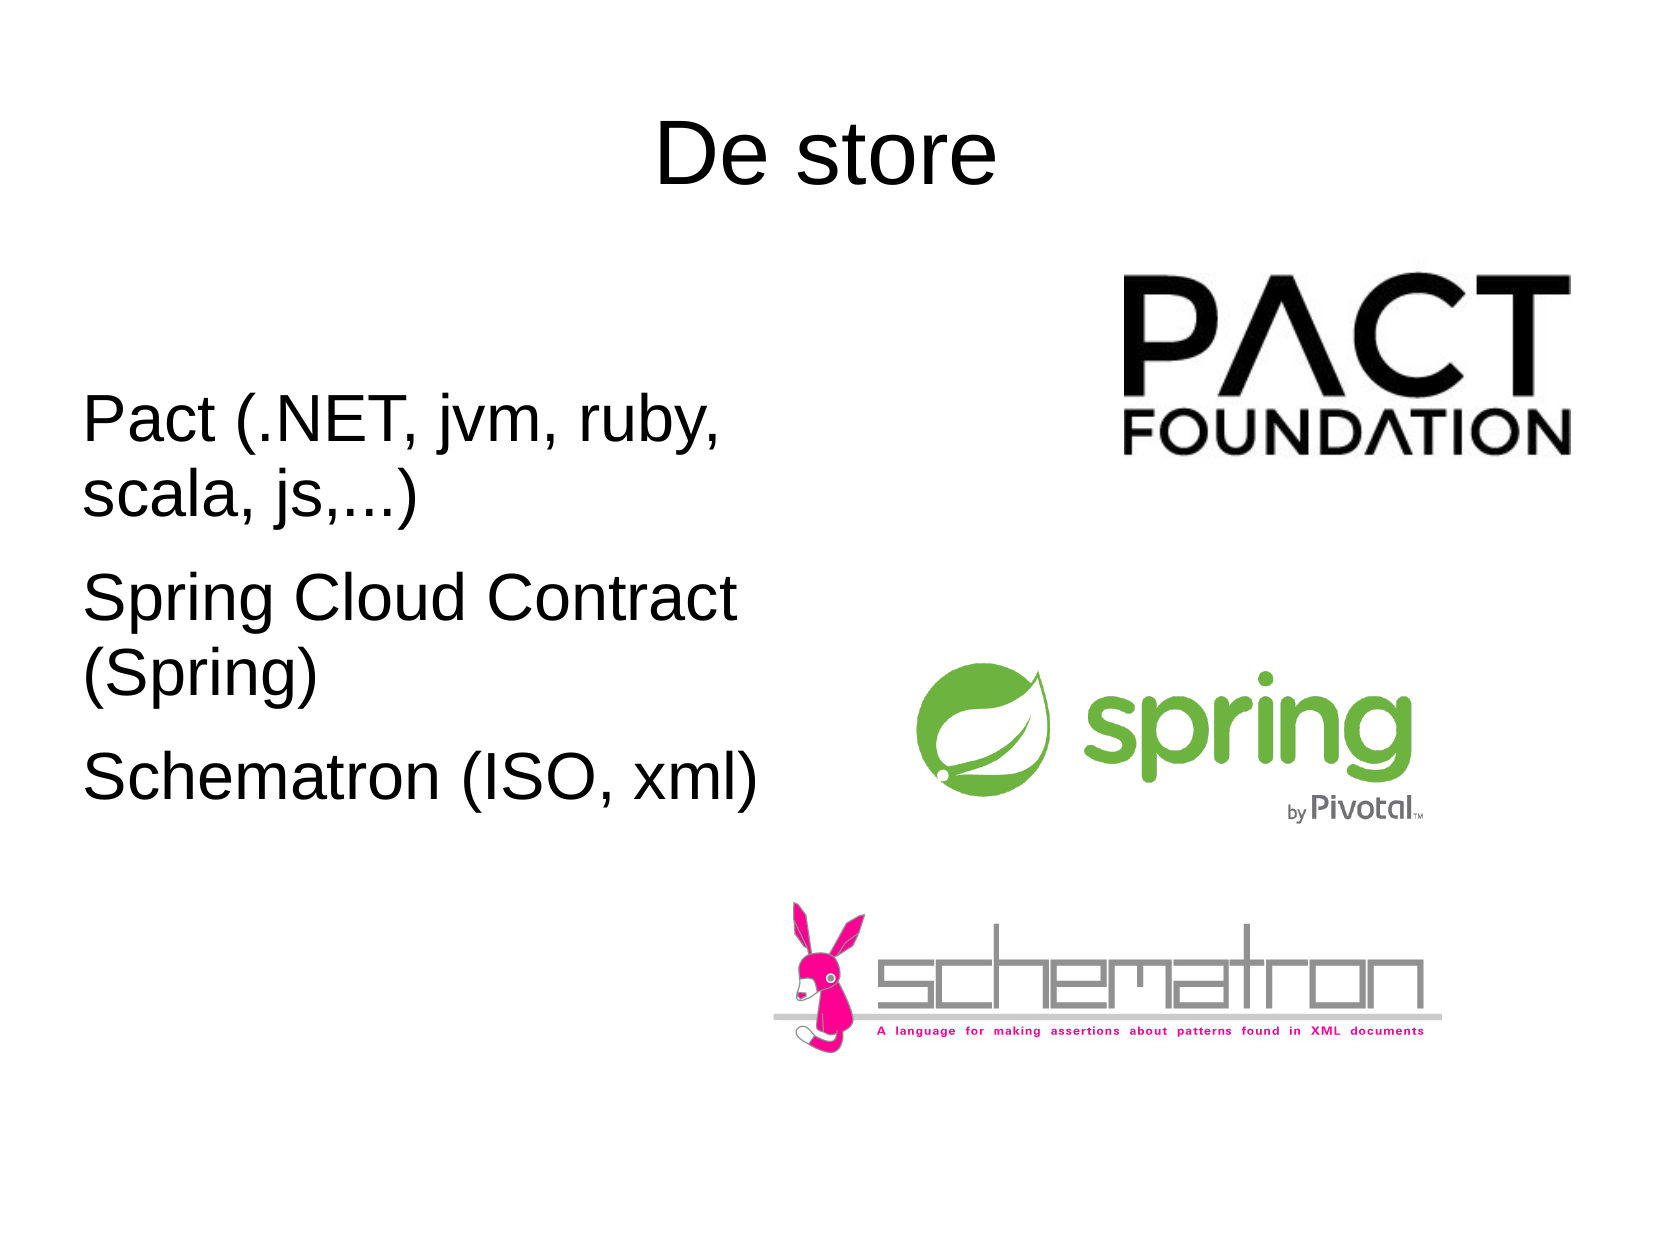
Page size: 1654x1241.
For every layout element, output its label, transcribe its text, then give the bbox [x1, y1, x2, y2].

picture [767, 899, 1455, 1063]
picture [910, 658, 1430, 827]
picture [1124, 141, 1571, 589]
title De store [82, 49, 1571, 257]
list Pact (.NET, jvm, ruby, scala, js,...) Spring Cloud Contract (Spring) Schematron (ISO, xml) [82, 290, 809, 1010]
